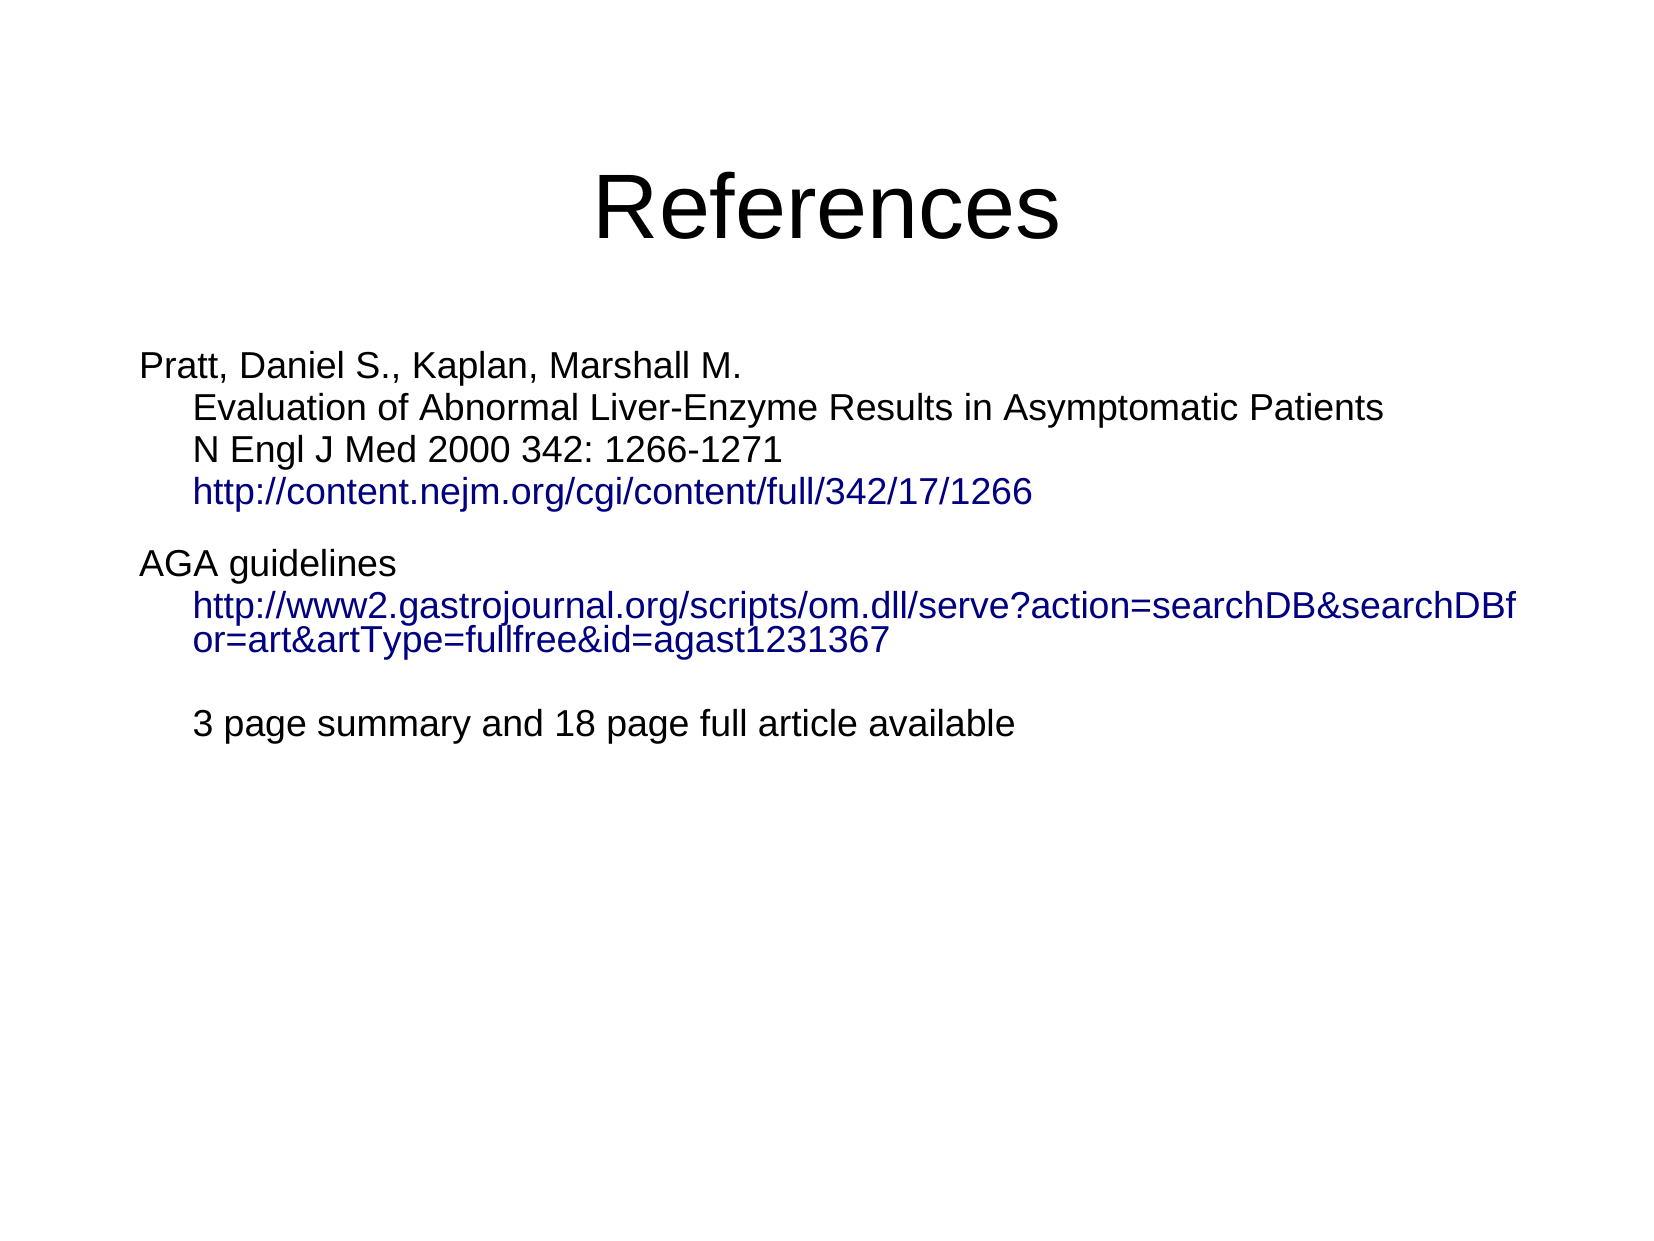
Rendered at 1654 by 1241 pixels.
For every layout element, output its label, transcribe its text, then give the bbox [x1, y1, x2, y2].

title References [121, 102, 1534, 311]
list Pratt, Daniel S., Kaplan, Marshall M. Evaluation of Abnormal Liver-Enzyme Results in Asymptomatic Patients N Engl J Med 2000 342: 1266-1271 http://content.nejm.org/cgi/content/full/342/17/1266 AGA guidelineshttp://www2.gastrojournal.org/scripts/om.dll/serve?action=searchDB&searchDBfor=art&artType=fullfree&id=agast1231367 3 page summary and 18 page full article available [121, 344, 1534, 1127]
